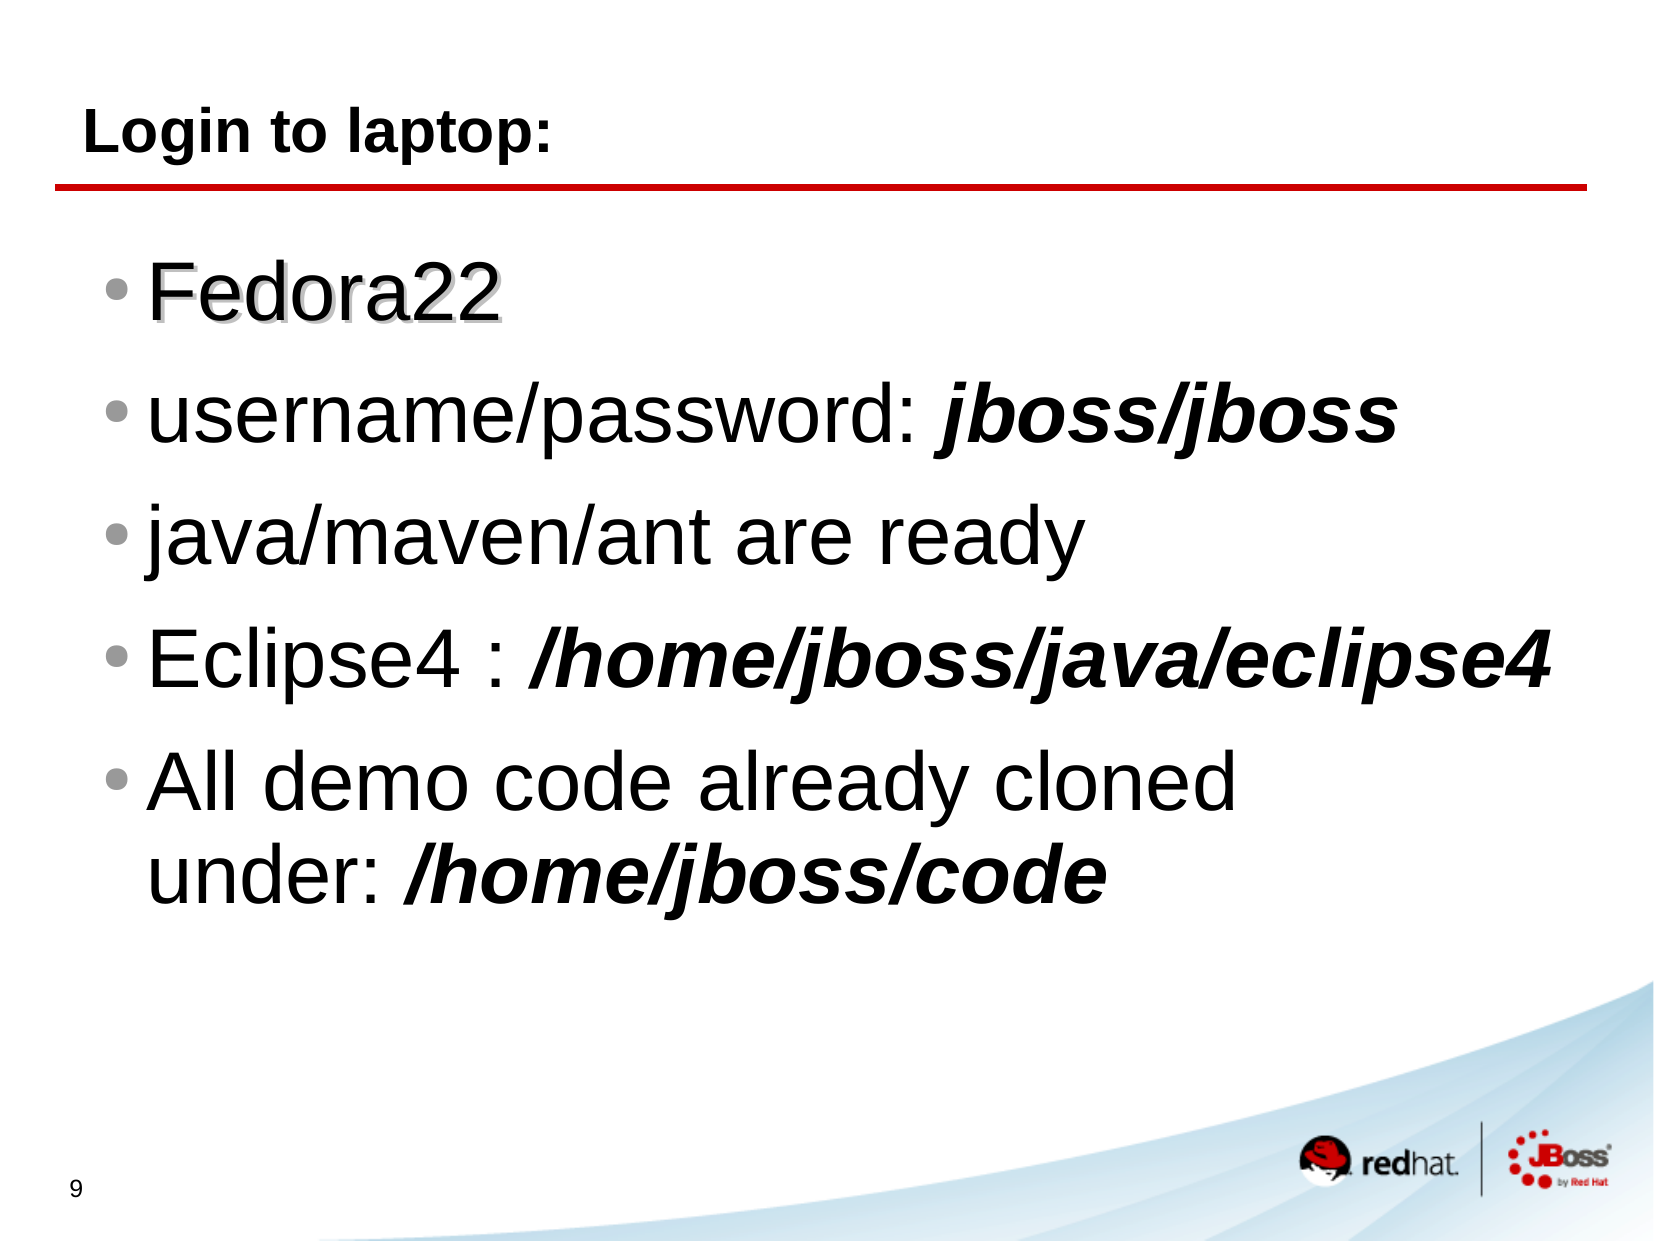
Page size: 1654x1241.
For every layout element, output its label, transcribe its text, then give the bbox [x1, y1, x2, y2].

list Fedora22 username/password: jboss/jboss java/maven/ant are ready Eclipse4 : /home/jboss/java/eclipse4 All demo code already cloned under: /home/jboss/code [86, 244, 1576, 1039]
title Login to laptop: [82, 37, 1571, 226]
picture [0, 0, 1654, 1241]
